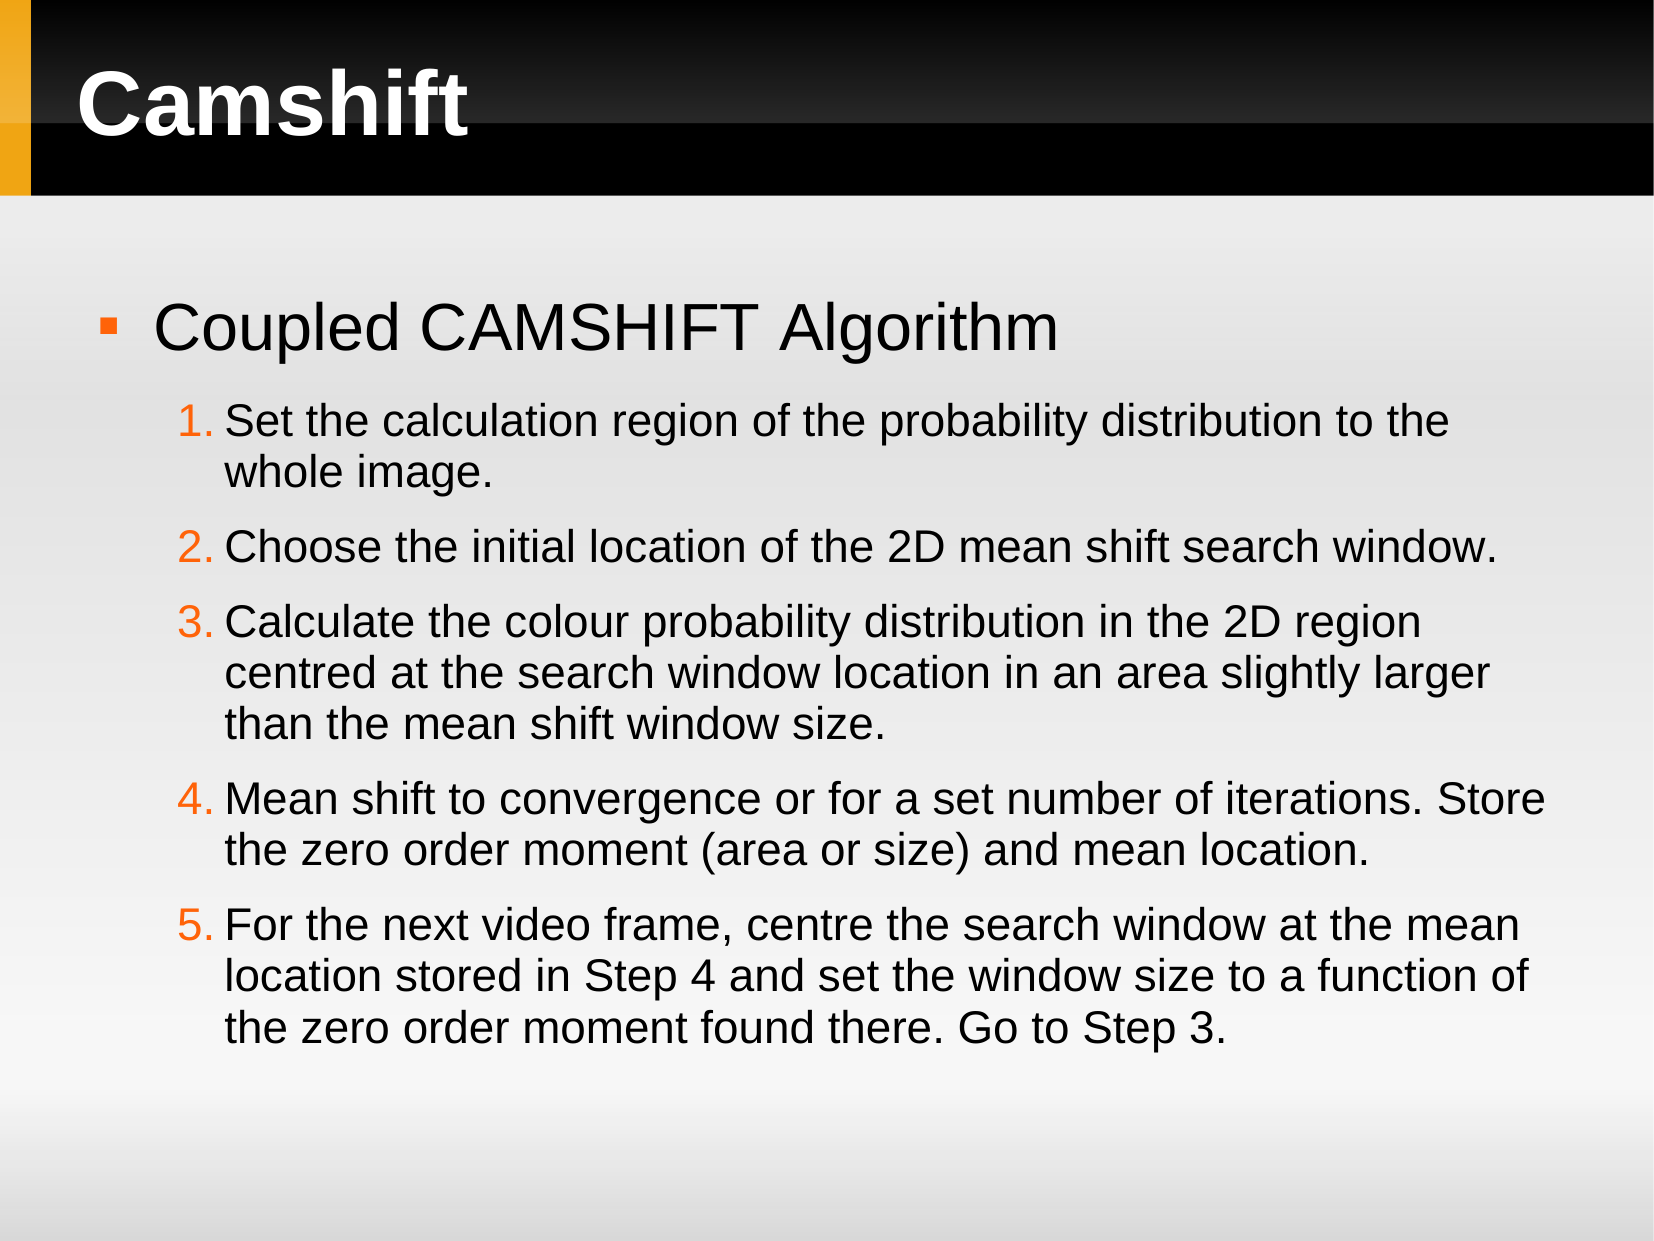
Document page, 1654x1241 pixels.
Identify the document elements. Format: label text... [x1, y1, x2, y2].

title Camshift [76, 0, 1565, 208]
list Coupled CAMSHIFT Algorithm Set the calculation region of the probability distribution to the whole image. Choose the initial location of the 2D mean shift search window. Calculate the colour probability distribution in the 2D region centred at the search window location in an area slightly larger than the mean shift window size. Mean shift to convergence or for a set number of iterations. Store the zero order moment (area or size) and mean location. For the next video frame, centre the search window at the mean location stored in Step 4 and set the window size to a function of the zero order moment found there. Go to Step 3. [82, 290, 1571, 1142]
picture [0, 0, 1654, 1241]
